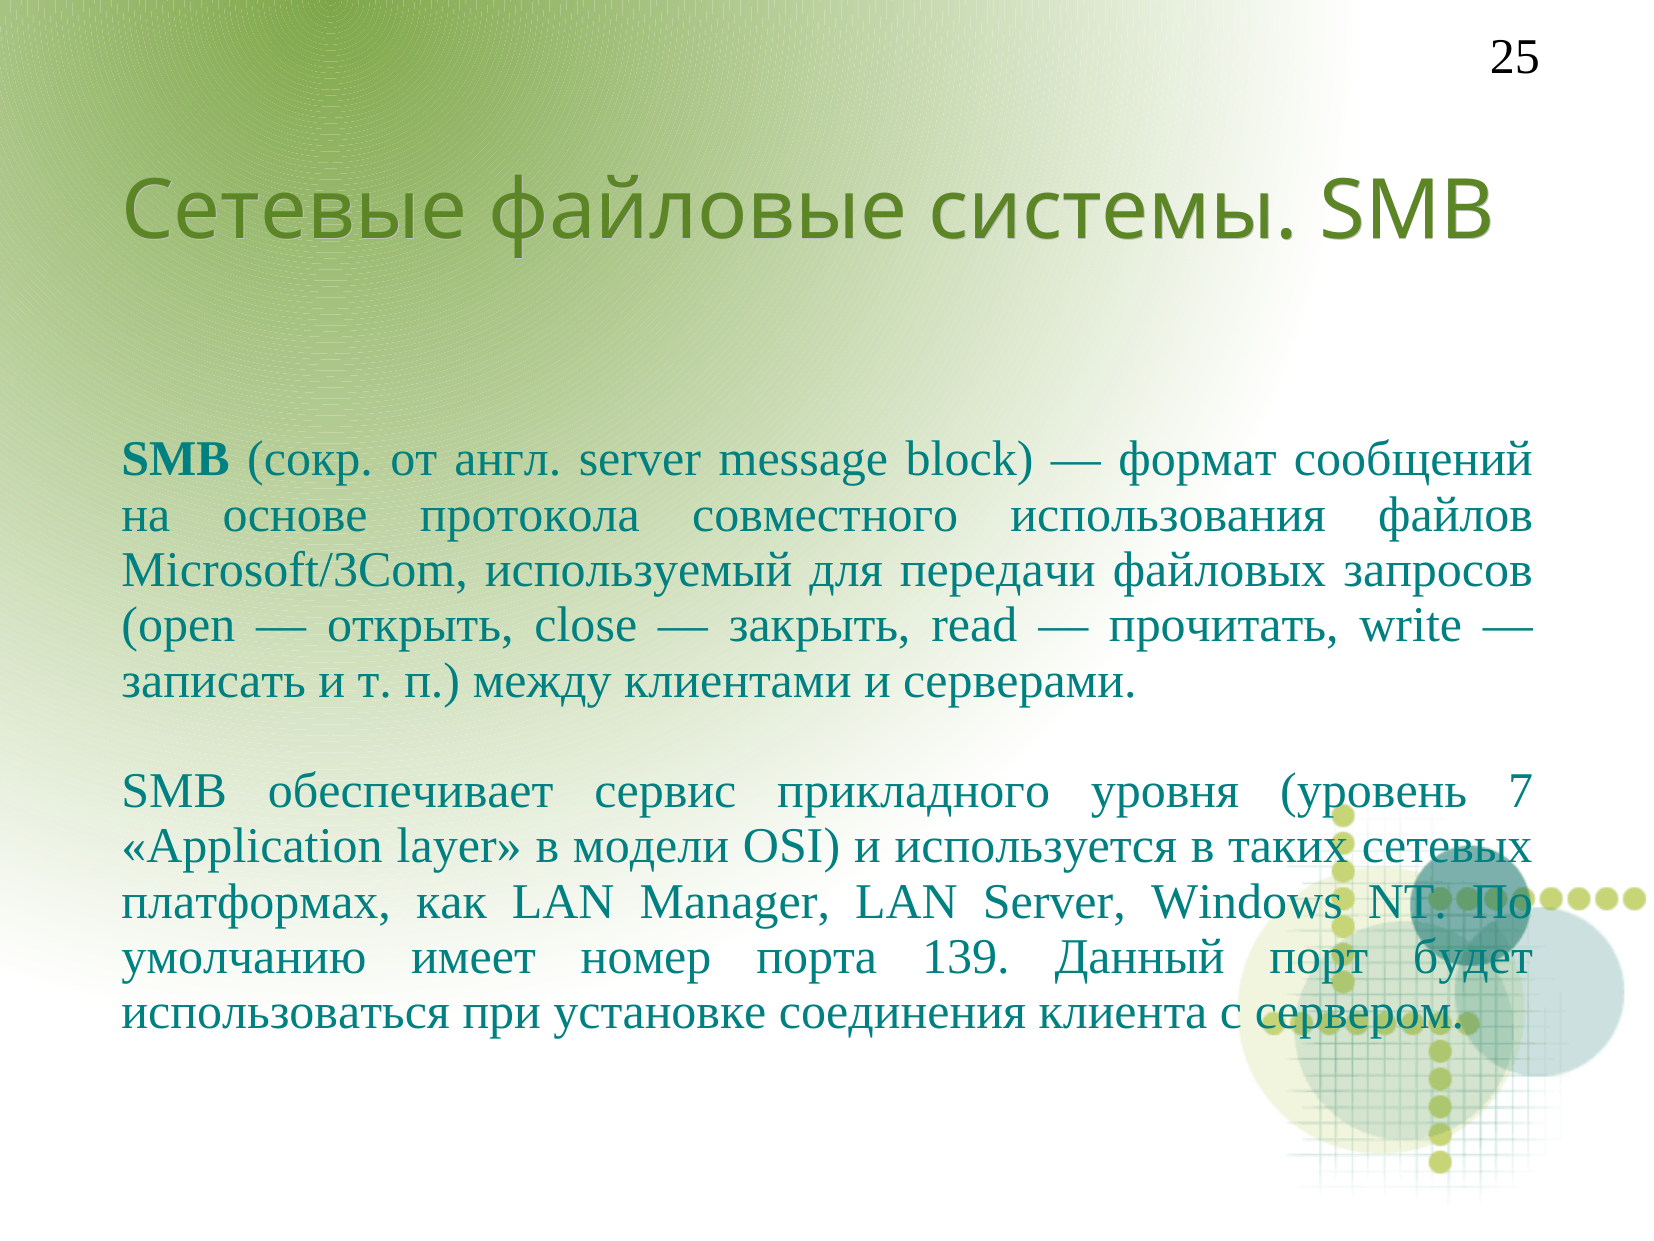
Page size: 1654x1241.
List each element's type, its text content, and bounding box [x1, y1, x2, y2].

title Сетевые файловые системы. SMB [121, 102, 1534, 311]
text_box <номер> [1500, 29, 1654, 89]
subtitle SMB (сокр. от англ. server message block) — формат сообщений на основе протокола совместного использования файлов Microsoft/3Com, используемый для передачи файловых запросов (open — открыть, close — закрыть, read — прочитать, write — записать и т. п.) между клиентами и серверами. SMB обеспечивает сервис прикладного уровня (уровень 7 «Application layer» в модели OSI) и используется в таких сетевых платформах, как LAN Manager, LAN Server, Windows NT. По умолчанию имеет номер порта 139. Данный порт будет использоваться при установке соединения клиента с сервером. [121, 344, 1534, 1127]
picture [1224, 792, 1654, 1211]
